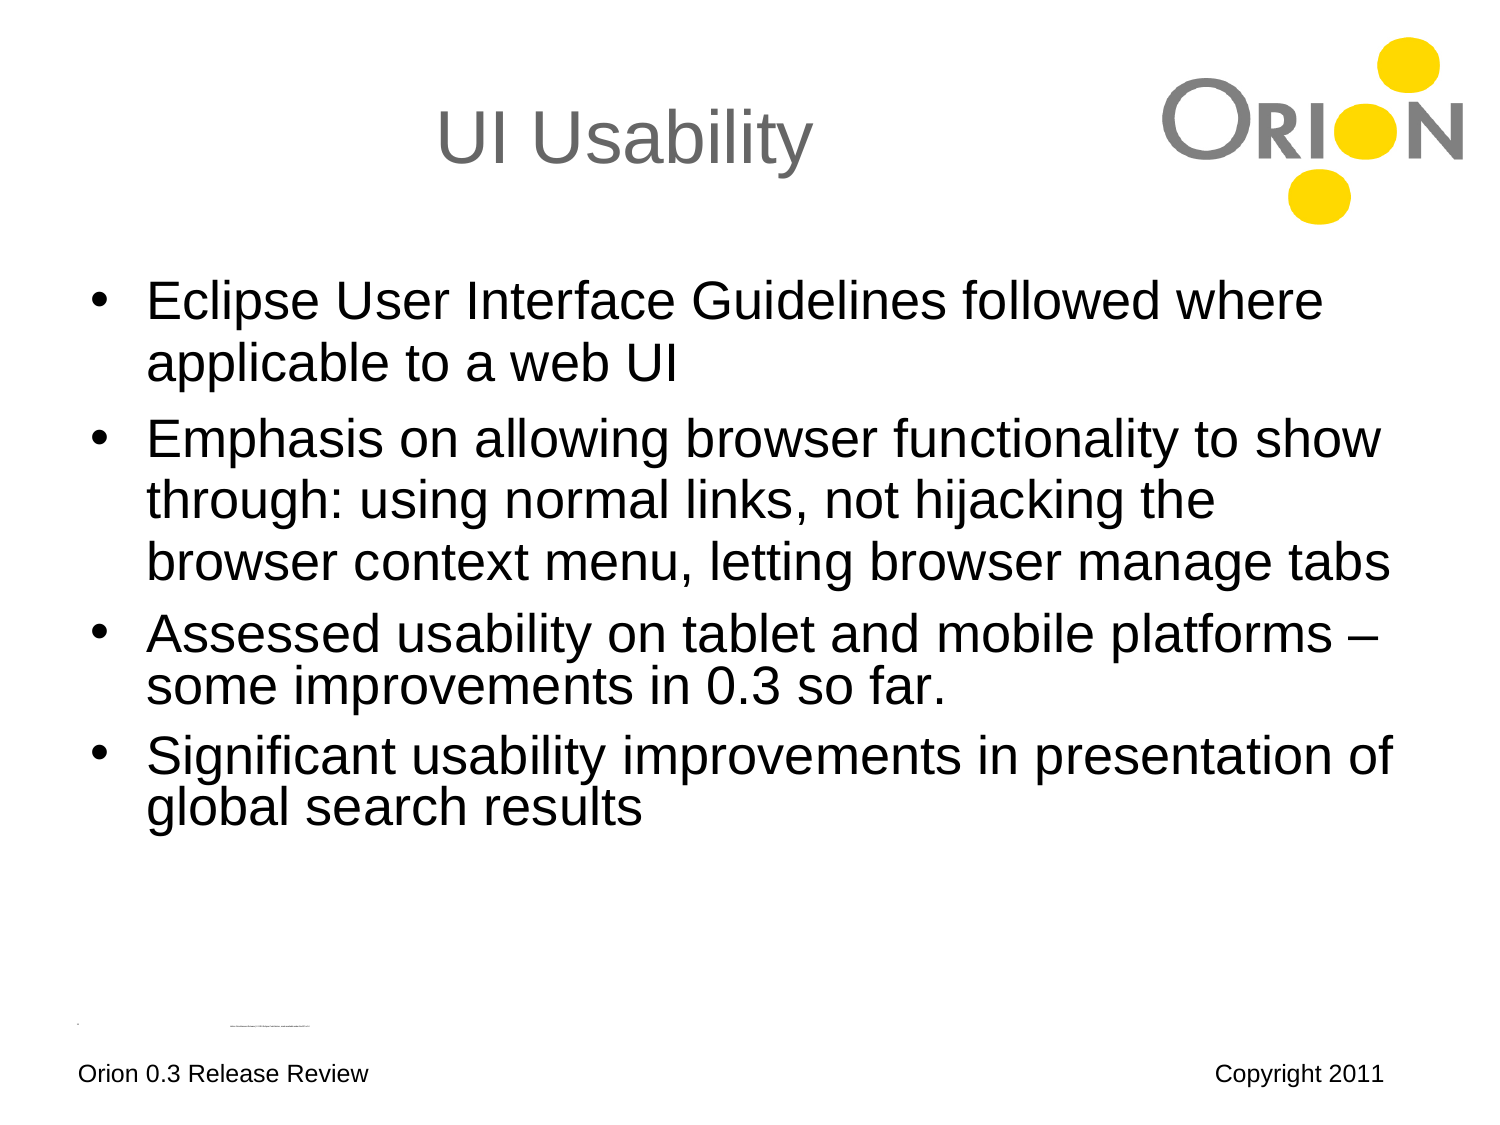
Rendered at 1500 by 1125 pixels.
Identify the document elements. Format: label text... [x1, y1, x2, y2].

list Eclipse User Interface Guidelines followed where applicable to a web UI Emphasis on allowing browser functionality to show through: using normal links, not hijacking the browser context menu, letting browser manage tabs Assessed usability on tablet and mobile platforms – some improvements in 0.3 so far. Significant usability improvements in presentation of global search results [75, 262, 1426, 1059]
picture [1162, 37, 1463, 225]
title UI Usability [74, 45, 1176, 233]
